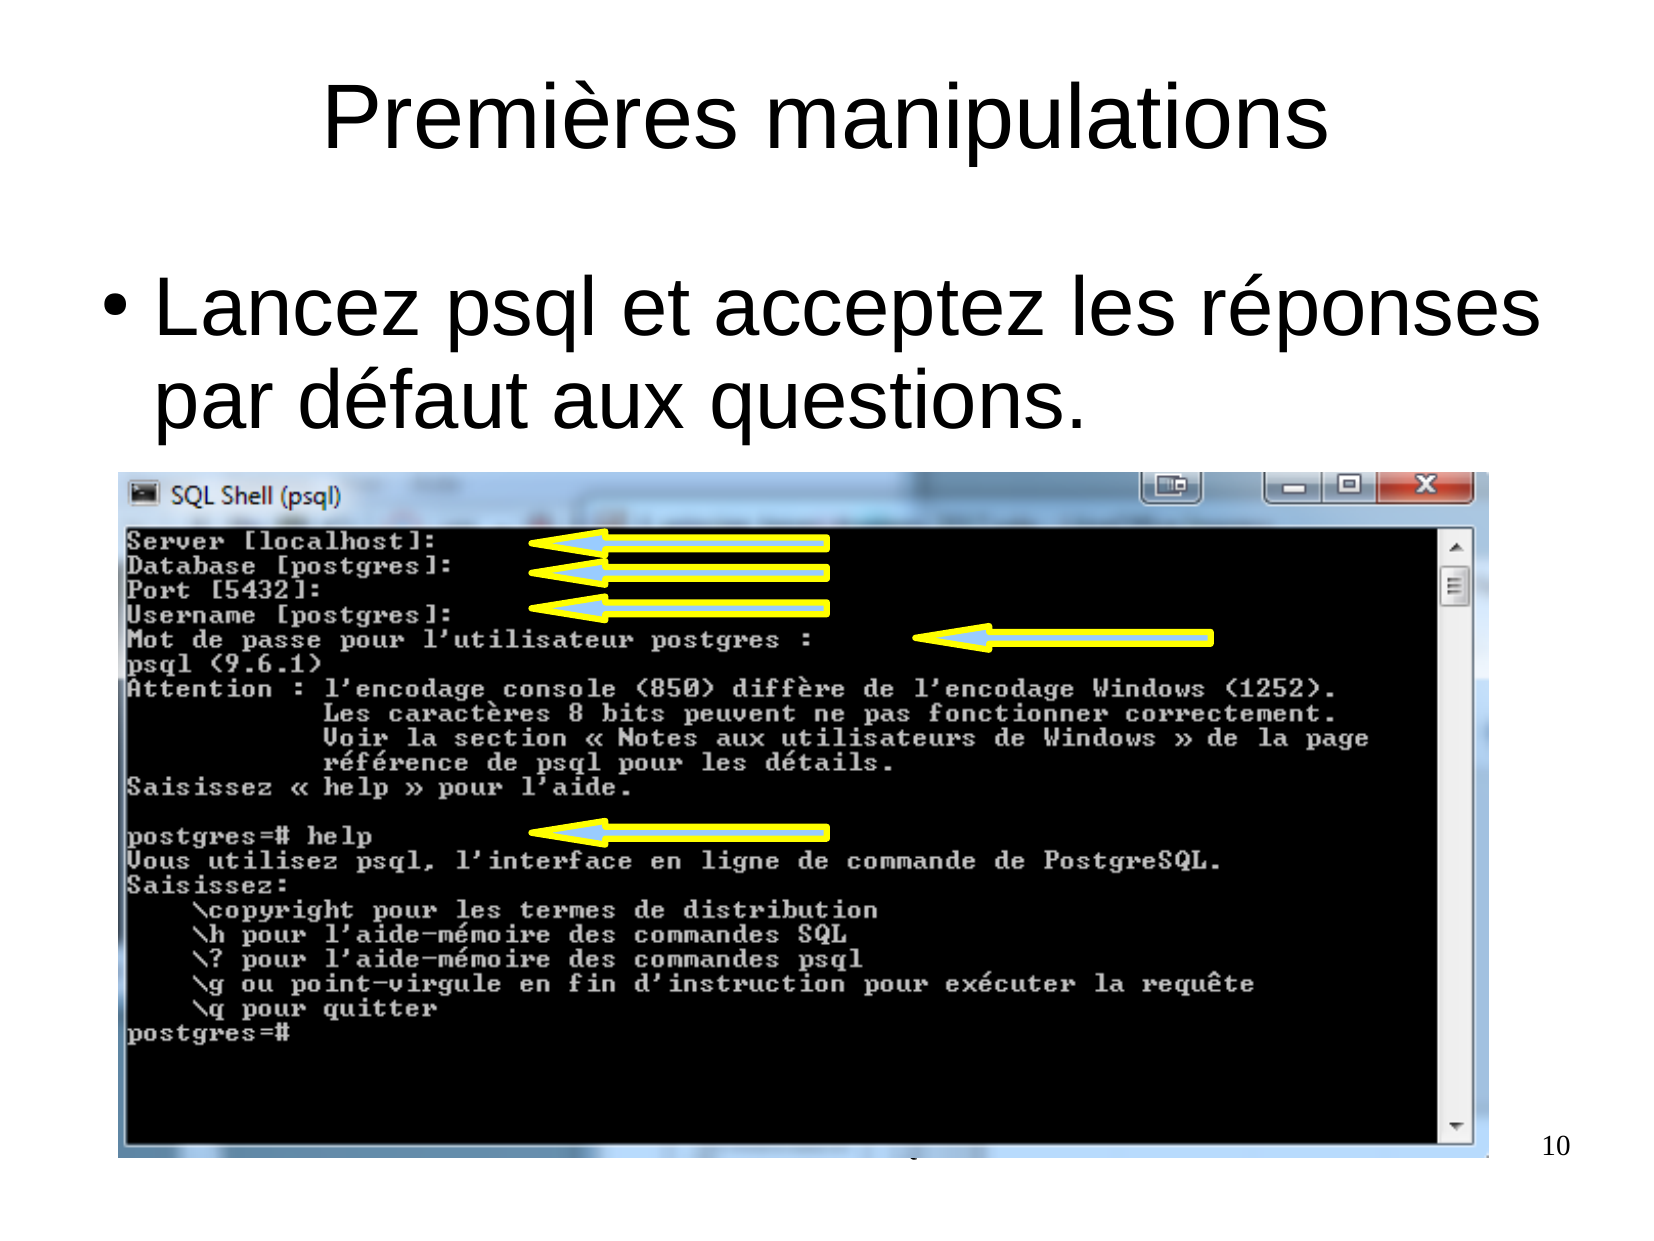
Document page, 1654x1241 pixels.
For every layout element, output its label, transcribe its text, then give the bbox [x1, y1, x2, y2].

text_box [531, 820, 827, 845]
list Lancez psql et acceptez les réponses par défaut aux questions. [82, 259, 1571, 650]
text_box [915, 626, 1211, 650]
title Premières manipulations [82, 56, 1571, 178]
text_box [531, 561, 827, 585]
text_box [531, 531, 827, 556]
picture [118, 472, 1489, 1158]
text_box [531, 596, 827, 621]
